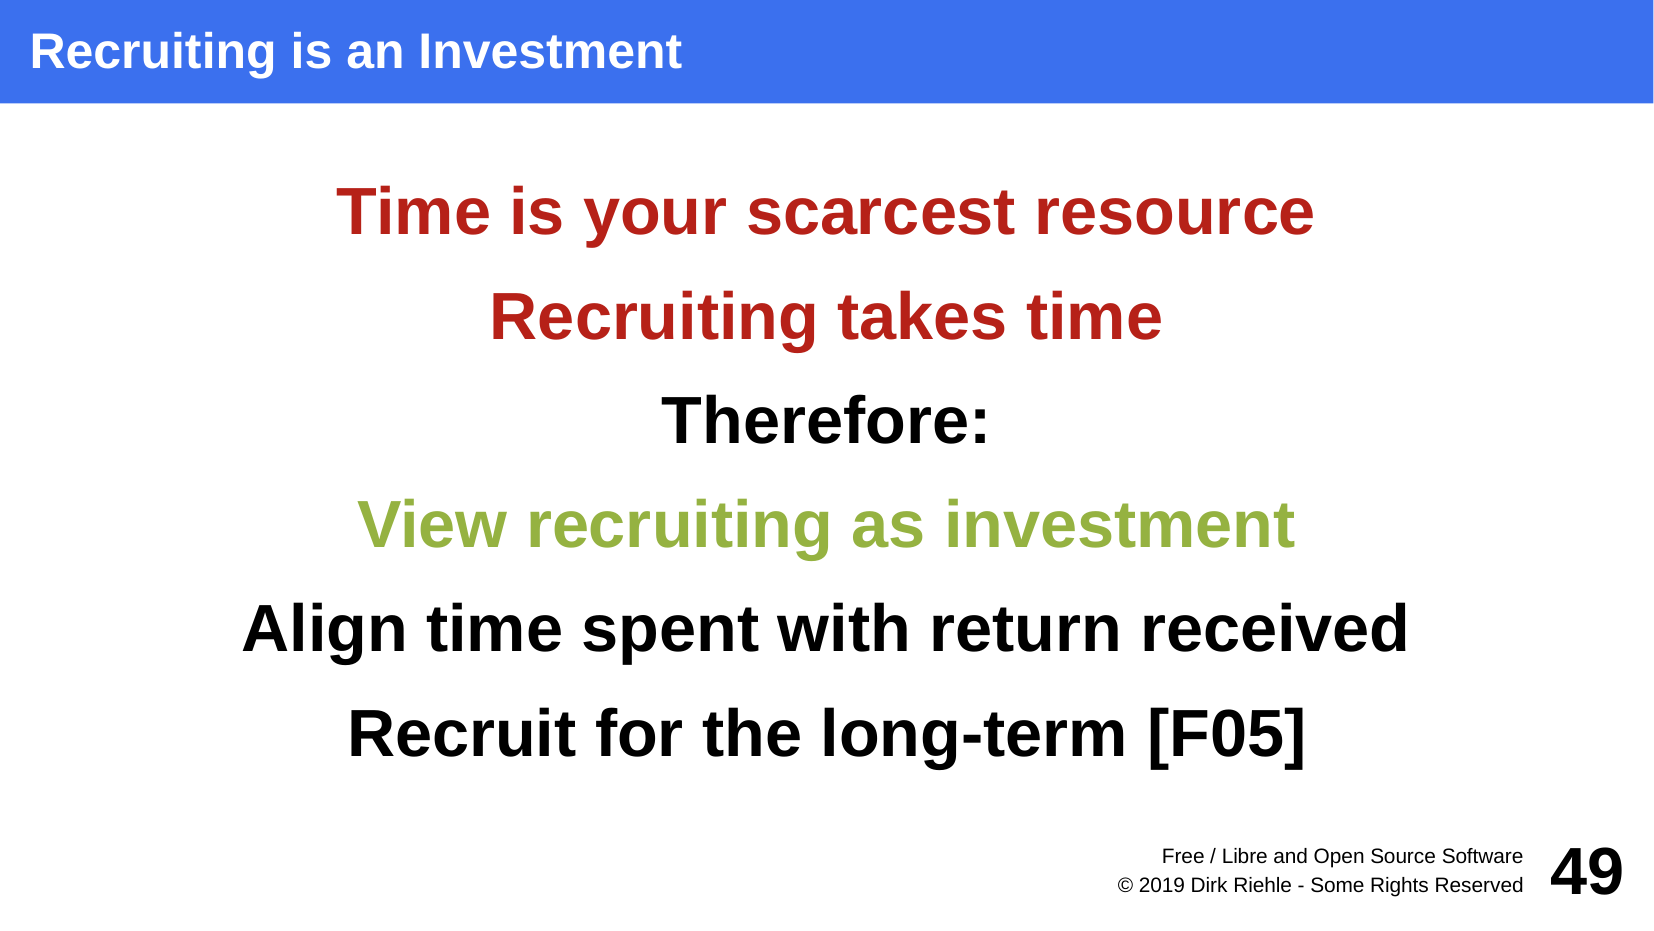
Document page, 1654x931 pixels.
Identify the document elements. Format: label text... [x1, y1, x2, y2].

title Recruiting is an Investment [0, 0, 1654, 104]
subtitle Time is your scarcest resource Recruiting takes time Therefore: View recruiting as investment Align time spent with return received Recruit for the long-term [F05] [29, 132, 1625, 813]
